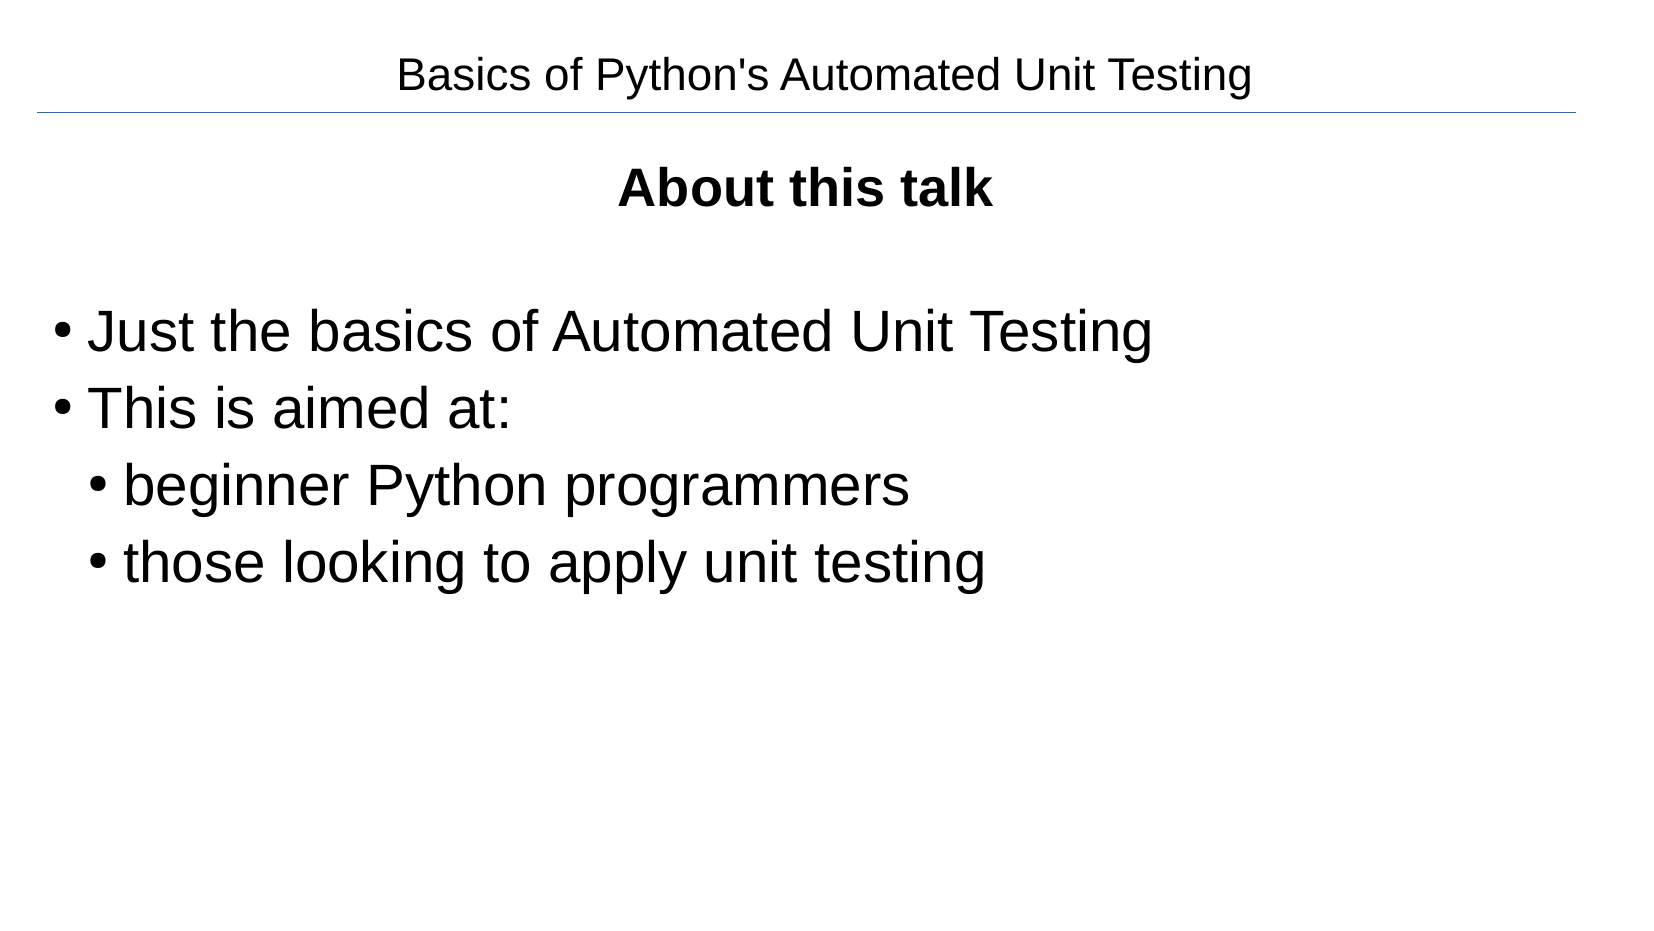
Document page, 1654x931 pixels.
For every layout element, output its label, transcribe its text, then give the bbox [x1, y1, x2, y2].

text_box Just the basics of Automated Unit Testing This is aimed at: beginner Python programmers those looking to apply unit testing [37, 226, 1576, 852]
text_box About this talk [37, 150, 1576, 226]
subtitle Basics of Python's Automated Unit Testing [75, 37, 1576, 112]
